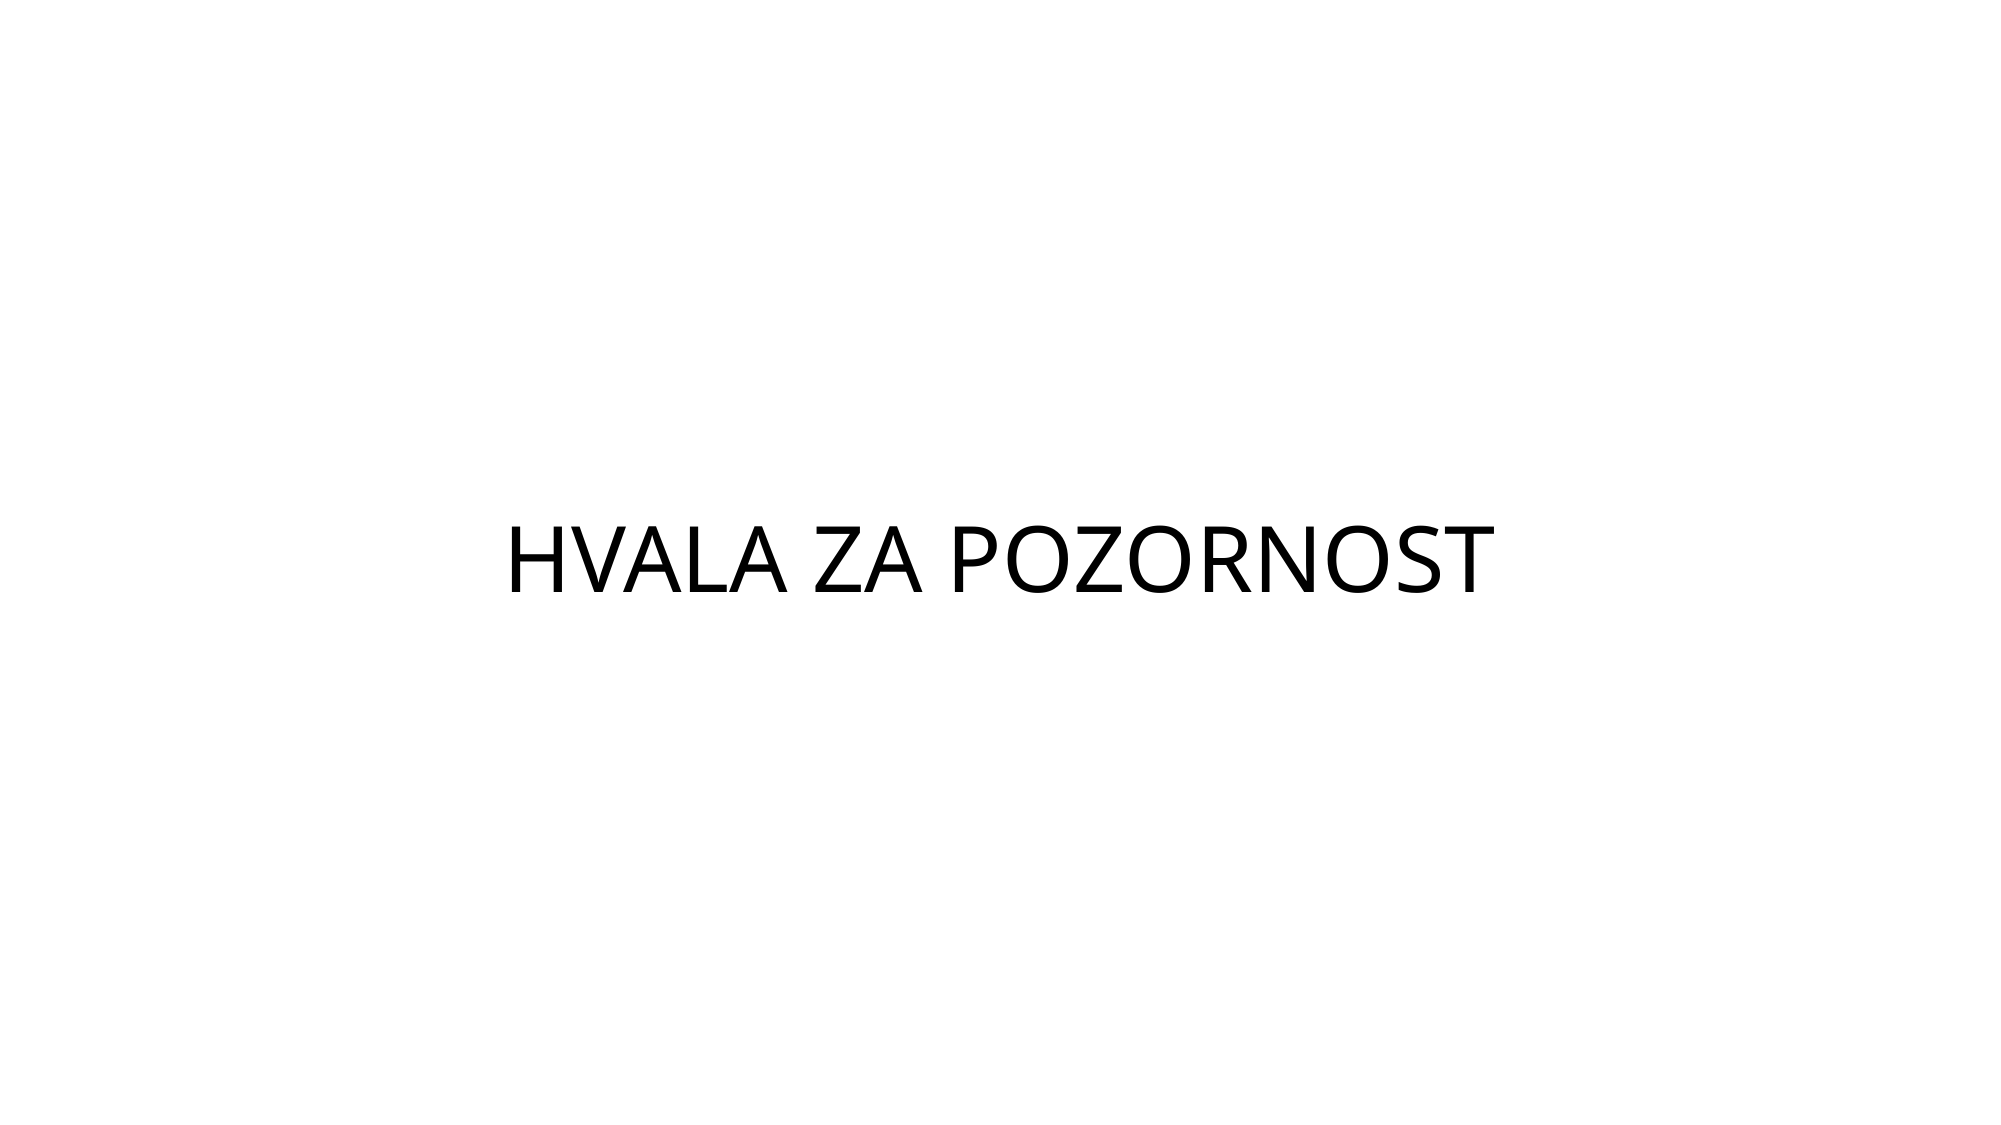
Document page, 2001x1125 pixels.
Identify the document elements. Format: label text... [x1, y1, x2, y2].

title HVALA ZA POZORNOST [137, 453, 1863, 672]
